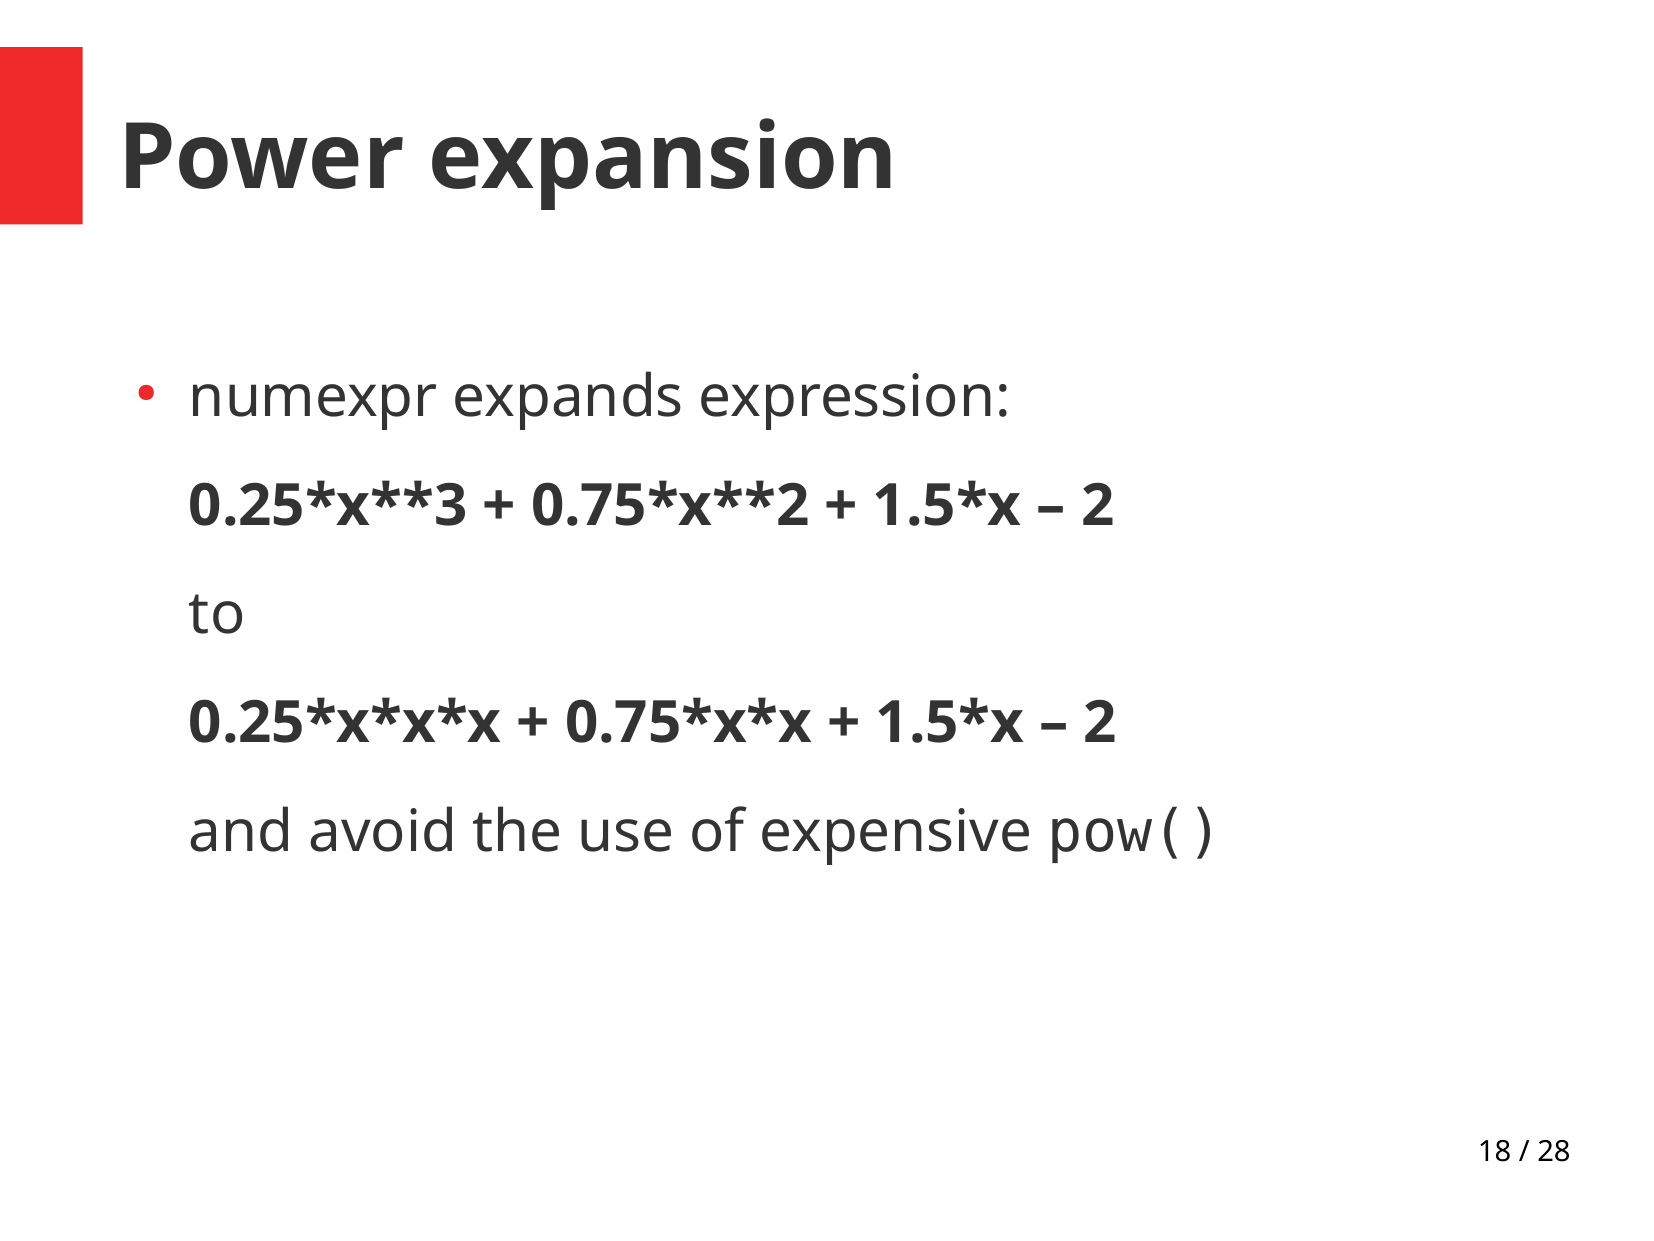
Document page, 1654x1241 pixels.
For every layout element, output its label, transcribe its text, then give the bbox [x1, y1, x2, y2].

title Power expansion [118, 49, 1571, 257]
list numexpr expands expression: 0.25*x**3 + 0.75*x**2 + 1.5*x – 2 to 0.25*x*x*x + 0.75*x*x + 1.5*x – 2 and avoid the use of expensive pow() [118, 354, 1536, 1074]
